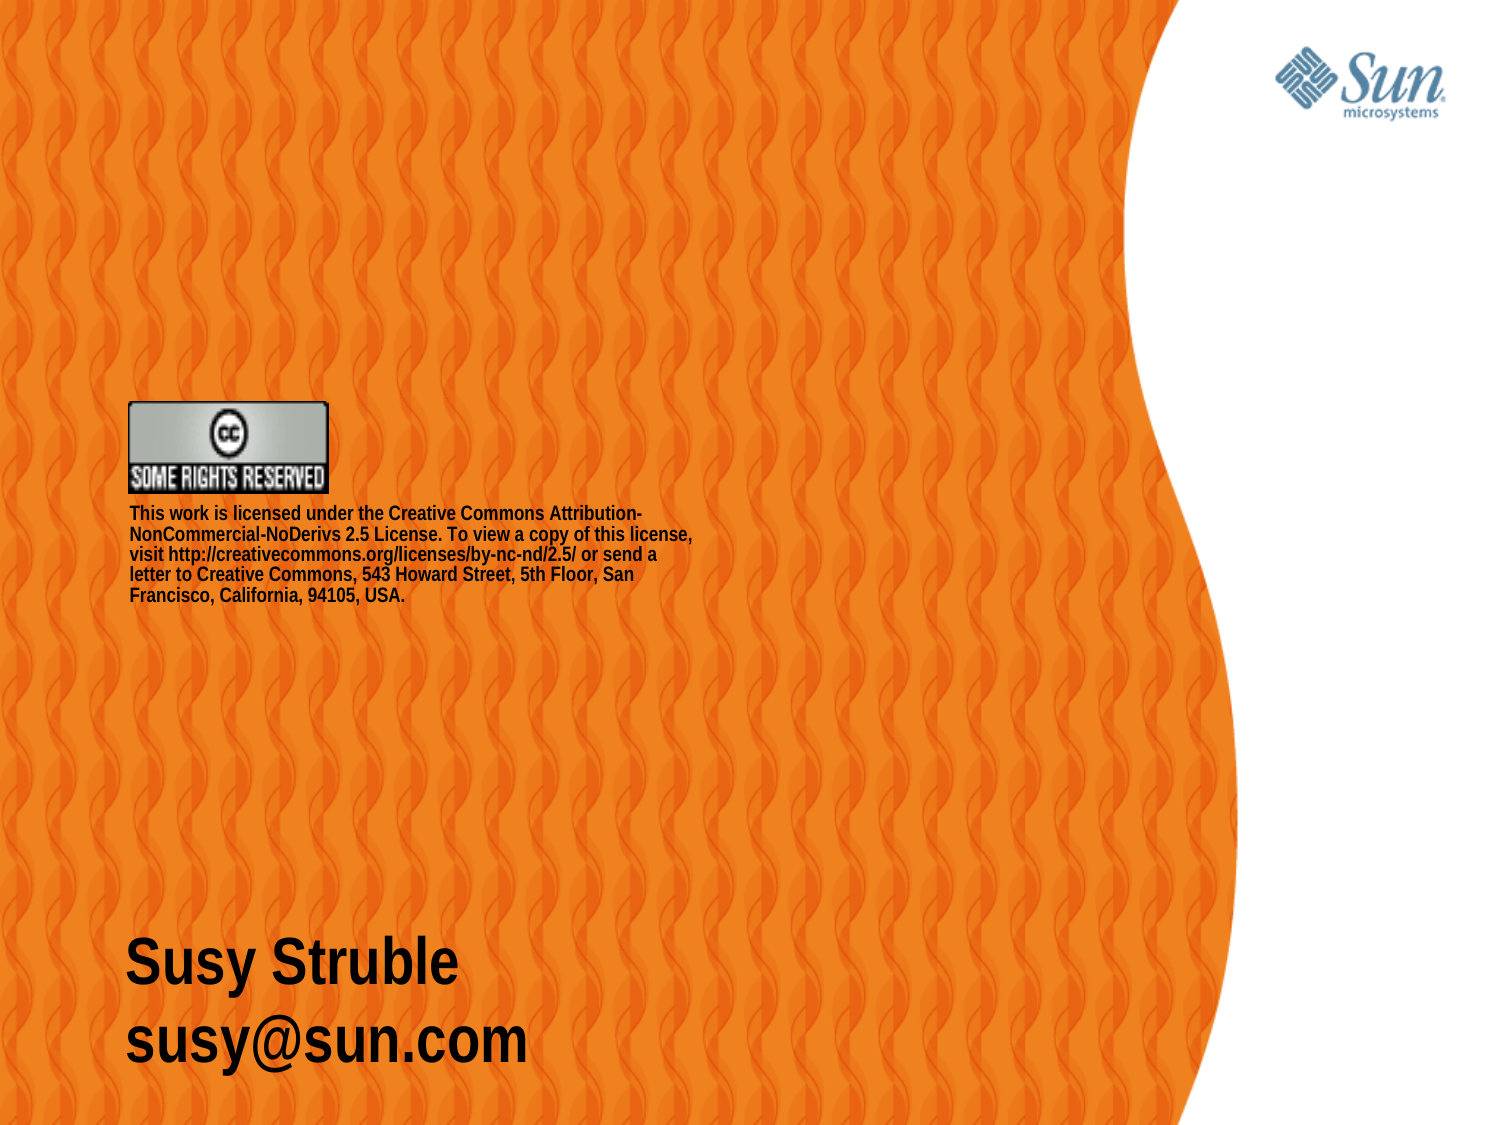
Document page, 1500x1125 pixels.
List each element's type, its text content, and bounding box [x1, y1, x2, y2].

text_box This work is licensed under the Creative Commons Attribution-NonCommercial-NoDerivs 2.5 License. To view a copy of this license, visit http://creativecommons.org/licenses/by-nc-nd/2.5/ or send a letter to Creative Commons, 543 Howard Street, 5th Floor, San Francisco, California, 94105, USA. [129, 504, 700, 721]
list Susy Struble susy@sun.com [90, 766, 1080, 1125]
picture [0, 0, 1500, 1125]
